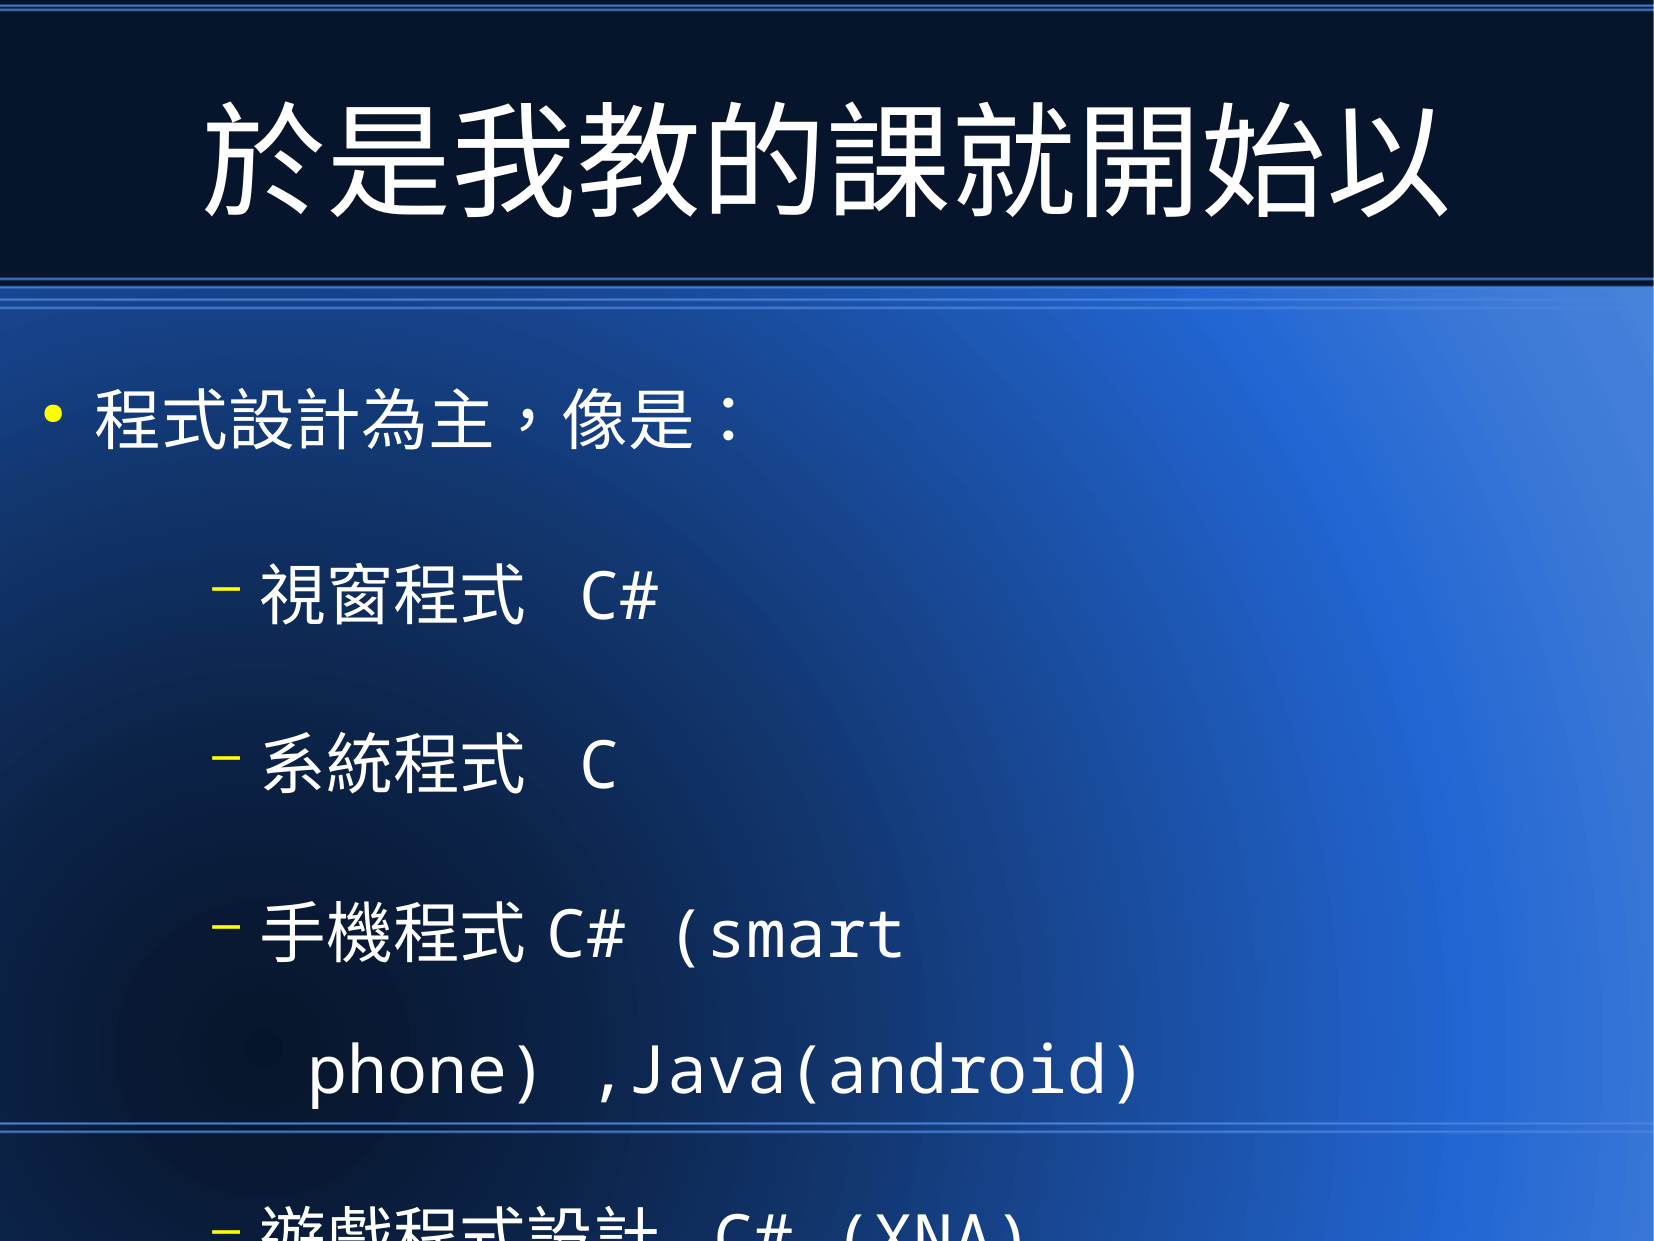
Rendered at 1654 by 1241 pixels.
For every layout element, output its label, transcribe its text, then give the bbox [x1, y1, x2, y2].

title 於是我教的課就開始以 [82, 49, 1571, 257]
list 程式設計為主，像是： 視窗程式 C# 系統程式 C 手機程式C# (smart phone) ,Java(android) 遊戲程式設計 C# (XNA) 網路程式設計(C#, node.js) [23, 318, 1654, 1241]
picture [0, 0, 1654, 1241]
